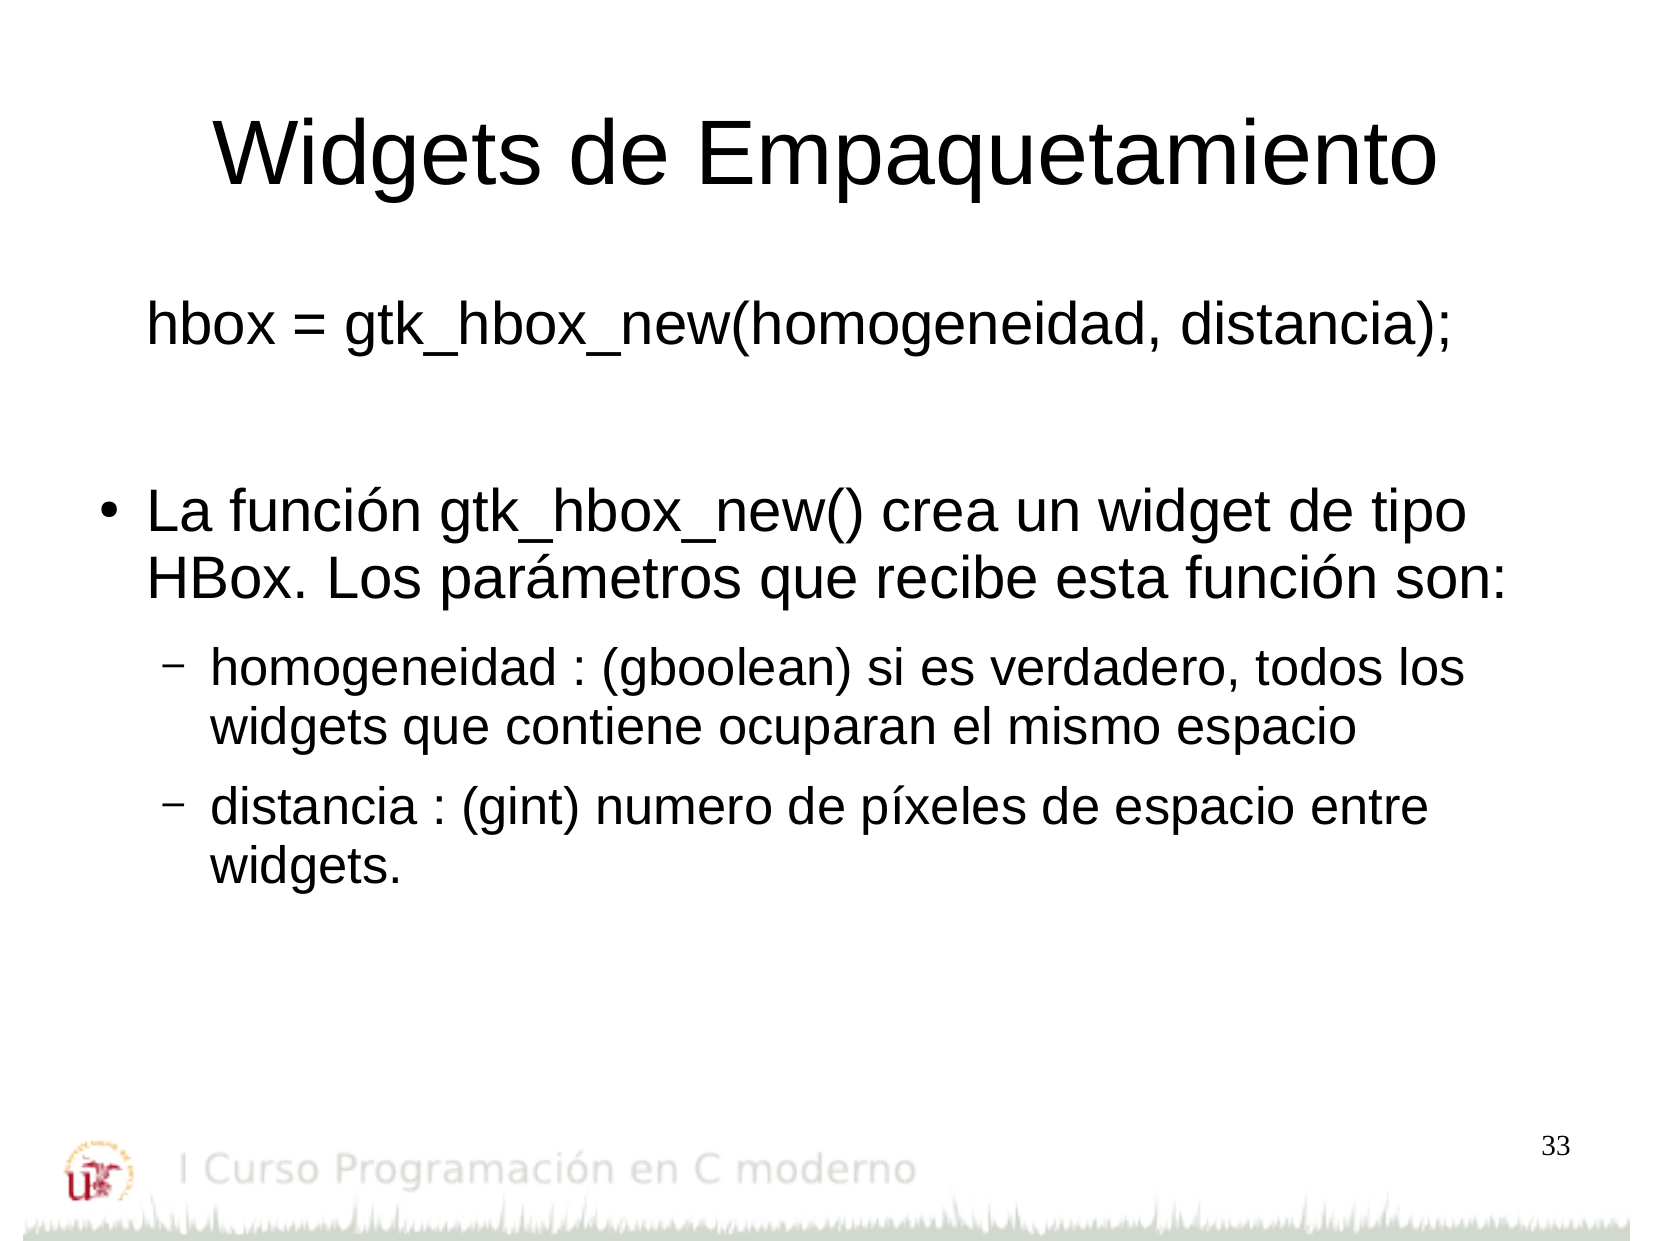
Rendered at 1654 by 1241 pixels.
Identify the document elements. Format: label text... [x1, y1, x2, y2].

title Widgets de Empaquetamiento [82, 49, 1571, 257]
list hbox = gtk_hbox_new(homogeneidad, distancia); La función gtk_hbox_new() crea un widget de tipo HBox. Los parámetros que recibe esta función son: homogeneidad : (gboolean) si es verdadero, todos los widgets que contiene ocuparan el mismo espacio distancia : (gint) numero de píxeles de espacio entre widgets. [82, 290, 1538, 1010]
picture [23, 1136, 1630, 1241]
